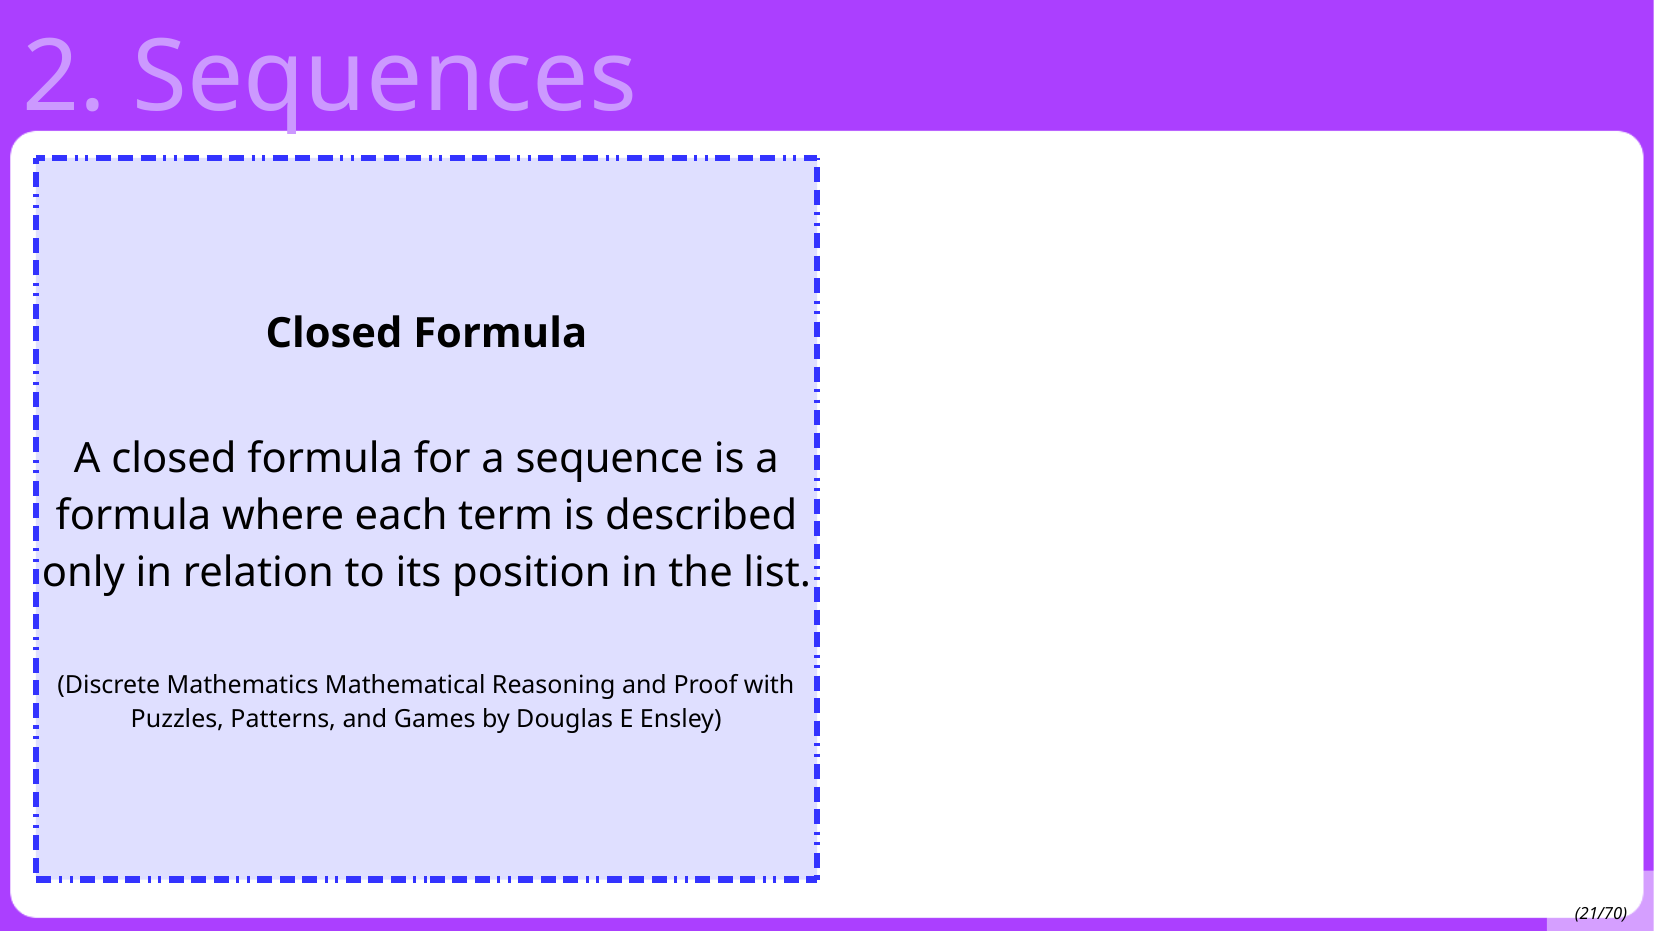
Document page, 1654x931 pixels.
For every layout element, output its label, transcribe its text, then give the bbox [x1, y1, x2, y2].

text_box (<number>/70) [1546, 877, 1654, 931]
text_box Closed Formula A closed formula for a sequence is a formula where each term is described only in relation to its position in the list. (Discrete Mathematics Mathematical Reasoning and Proof with Puzzles, Patterns, and Games by Douglas E Ensley) [35, 157, 818, 880]
text_box +2 [1546, 870, 1654, 877]
picture [0, 0, 1654, 931]
title 2. Sequences [22, 13, 1511, 130]
